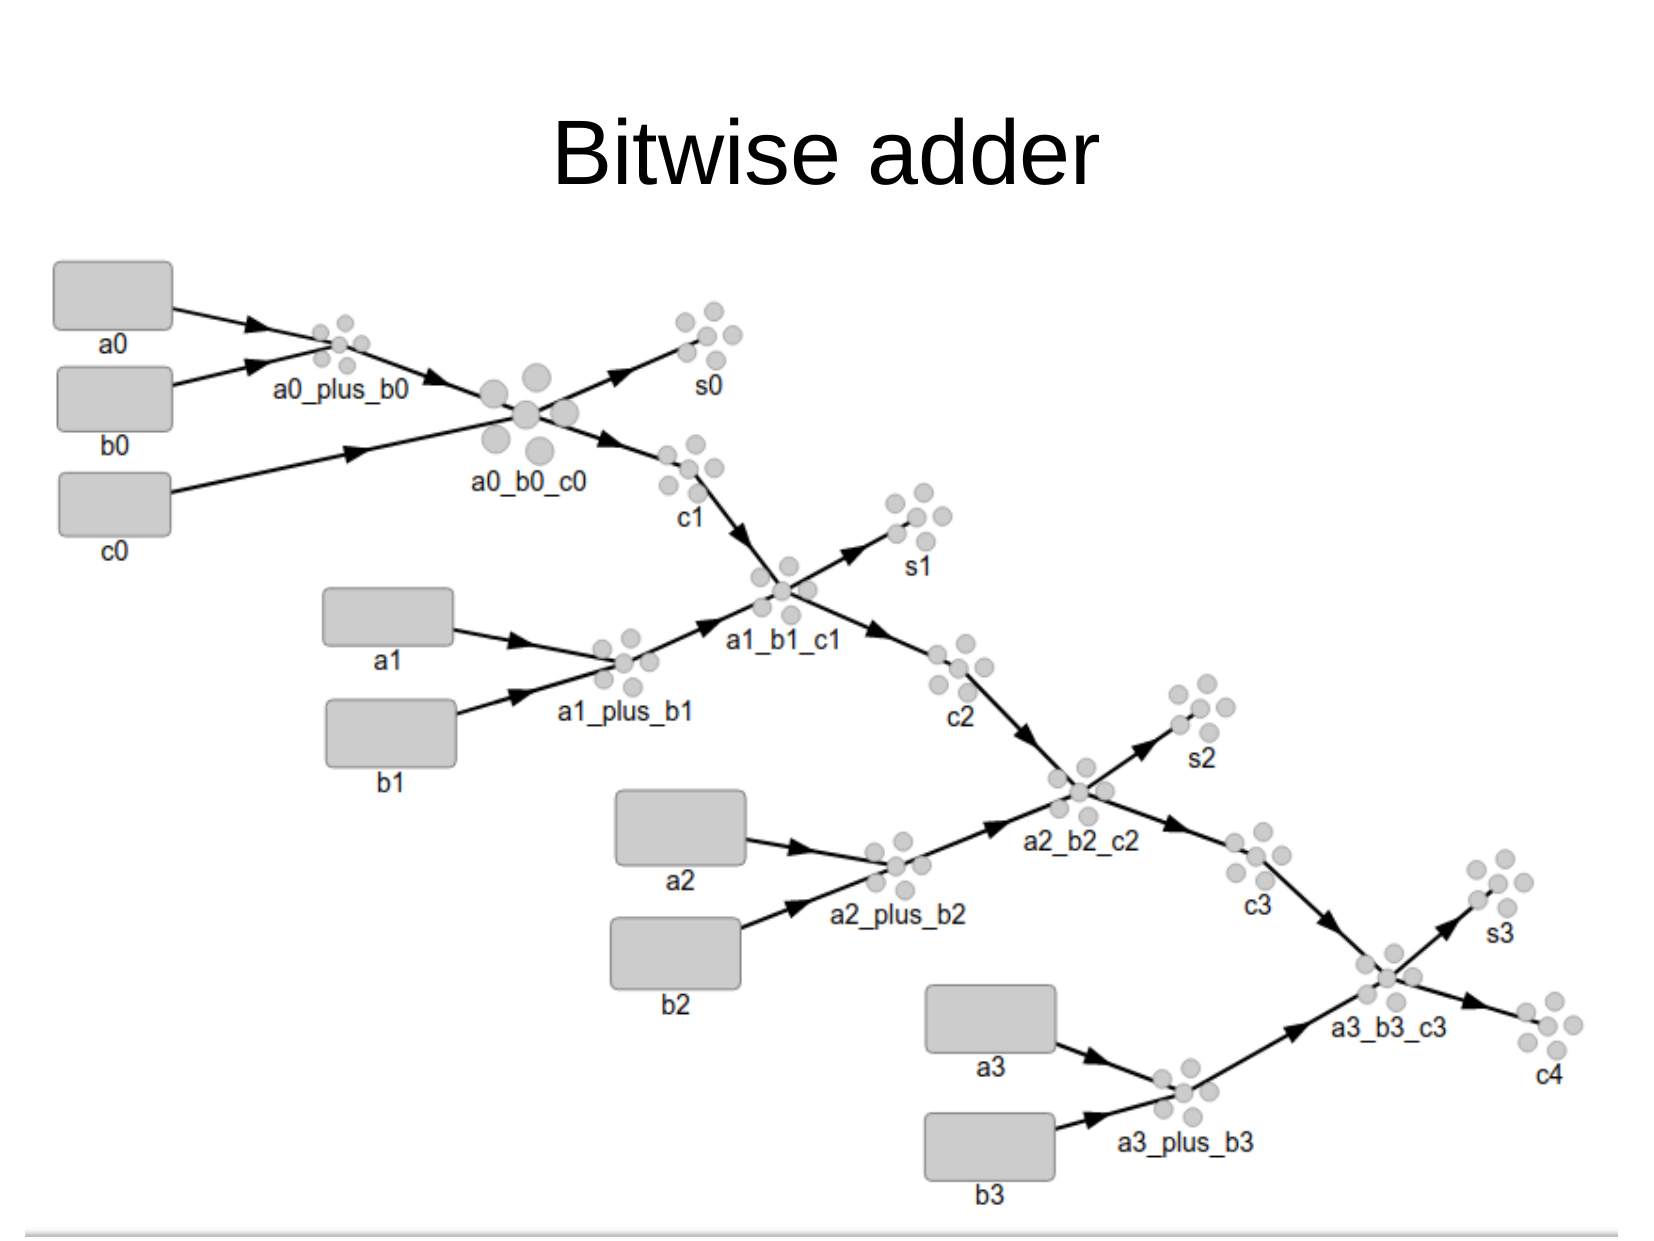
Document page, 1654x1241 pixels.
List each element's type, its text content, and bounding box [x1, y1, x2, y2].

title Bitwise adder [82, 49, 1571, 236]
picture [25, 236, 1619, 1237]
